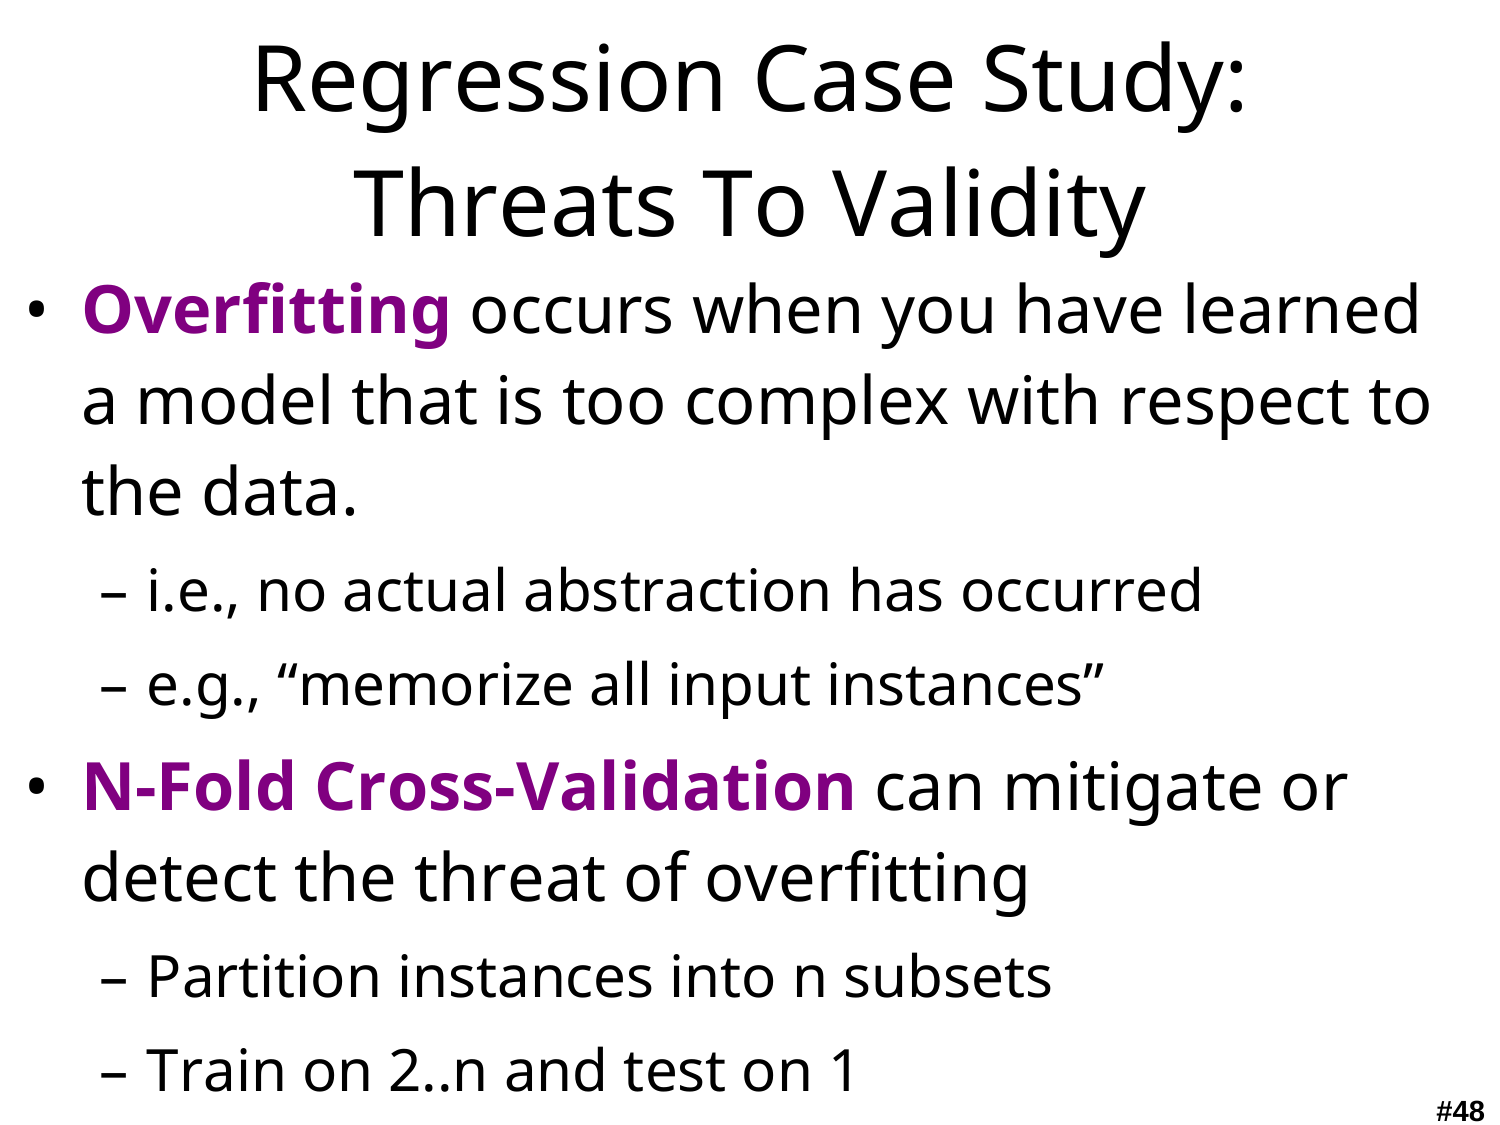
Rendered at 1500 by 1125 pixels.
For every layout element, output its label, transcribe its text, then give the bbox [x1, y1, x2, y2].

list Overfitting occurs when you have learned a model that is too complex with respect to the data. i.e., no actual abstraction has occurred e.g., “memorize all input instances” N-Fold Cross-Validation can mitigate or detect the threat of overfitting Partition instances into n subsets Train on 2..n and test on 1 Train on 1, 3..n and test on 2, etc. [24, 262, 1476, 1079]
title Regression Case Study: Threats To Validity [24, 32, 1476, 246]
